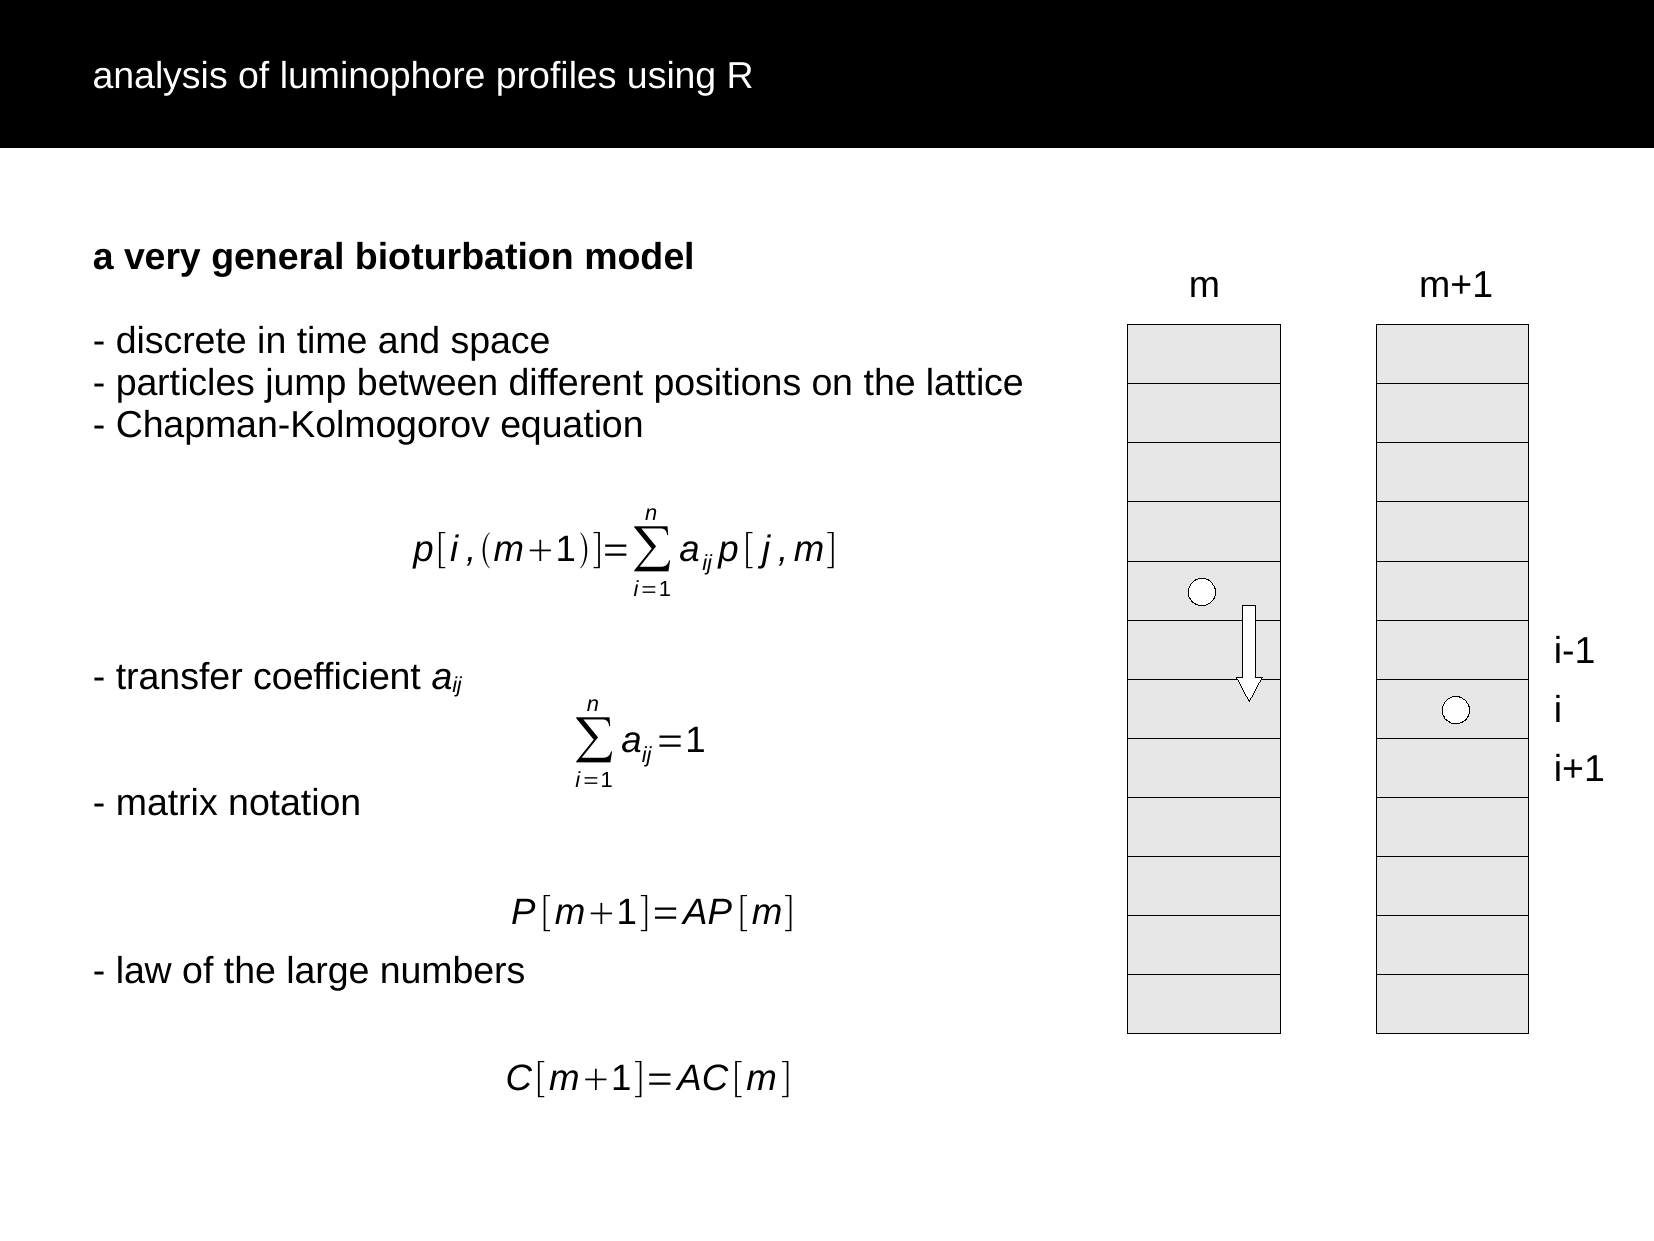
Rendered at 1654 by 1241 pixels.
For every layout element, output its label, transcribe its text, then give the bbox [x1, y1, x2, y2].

chart [502, 892, 804, 935]
chart [496, 1058, 800, 1101]
chart [401, 499, 892, 651]
text_box [1376, 324, 1529, 1034]
text_box a very general bioturbation model - discrete in time and space - particles jump between different positions on the lattice - Chapman-Kolmogorov equation - transfer coefficient aij - matrix notation - law of the large numbers [78, 228, 1039, 1110]
text_box i [1539, 681, 1578, 739]
text_box m [1174, 255, 1235, 313]
text_box i+1 [1539, 740, 1620, 798]
text_box i-1 [1539, 622, 1611, 680]
text_box m+1 [1404, 255, 1509, 313]
chart [563, 690, 715, 792]
text_box analysis of luminophore profiles using R [77, 46, 769, 104]
text_box [1127, 324, 1281, 1034]
text_box [0, 0, 1654, 148]
